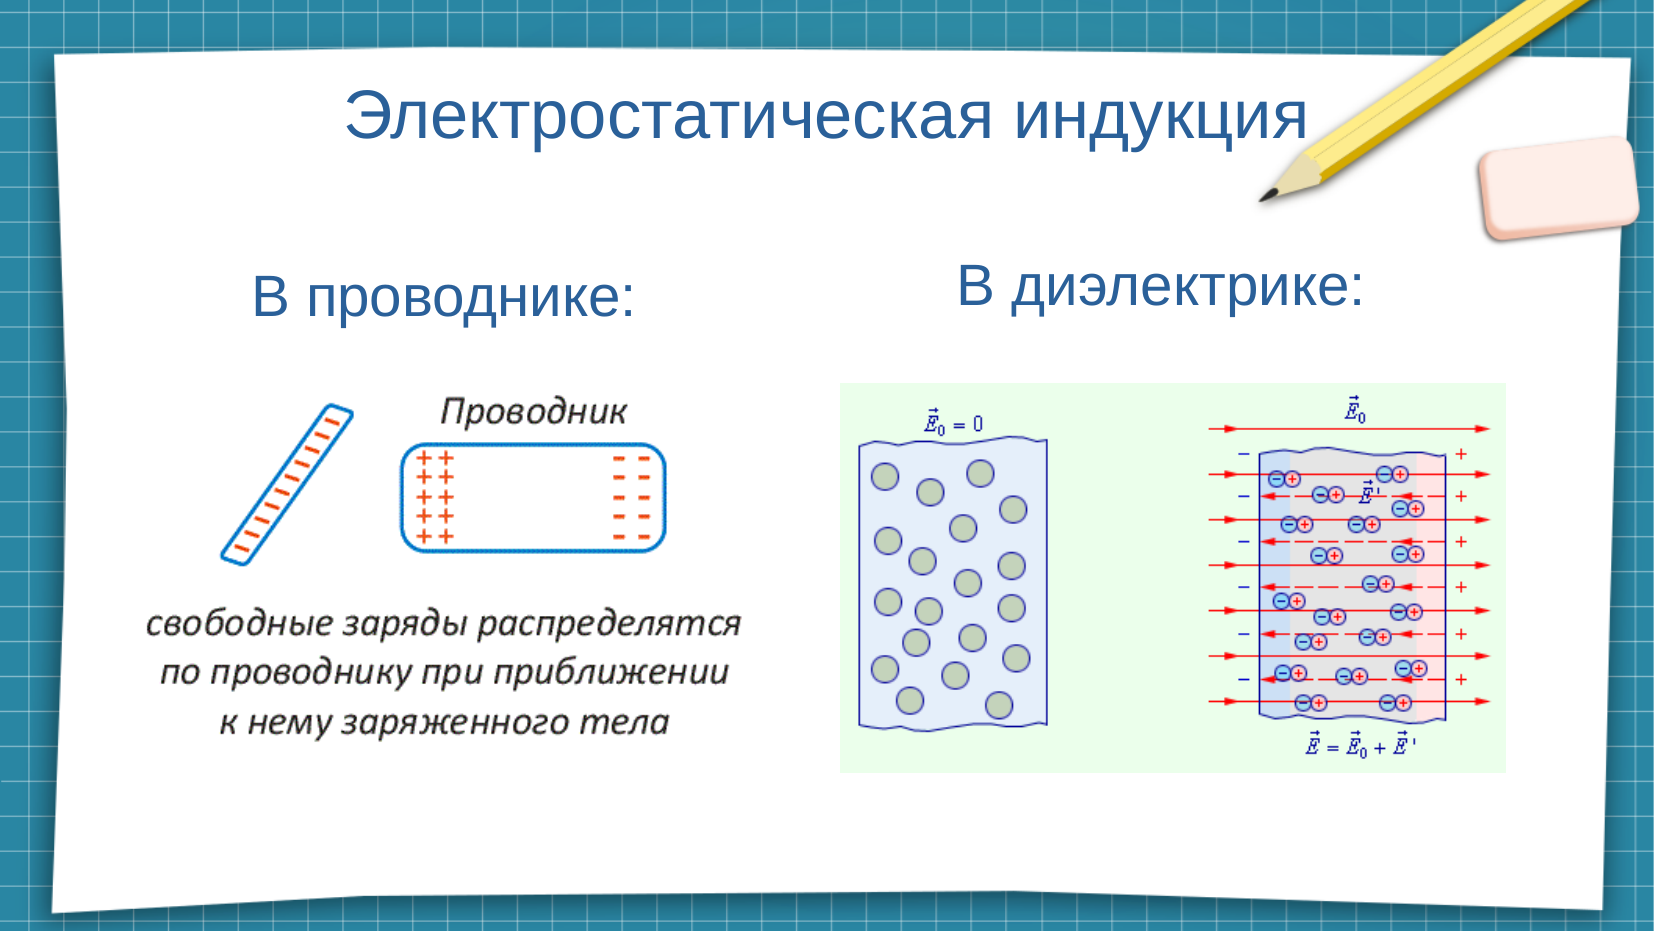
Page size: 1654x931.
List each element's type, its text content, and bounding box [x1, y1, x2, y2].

title Электростатическая индукция [82, 37, 1571, 193]
text_box В проводнике: [236, 256, 653, 337]
text_box В диэлектрике: [942, 244, 1382, 325]
picture [0, 0, 1654, 931]
